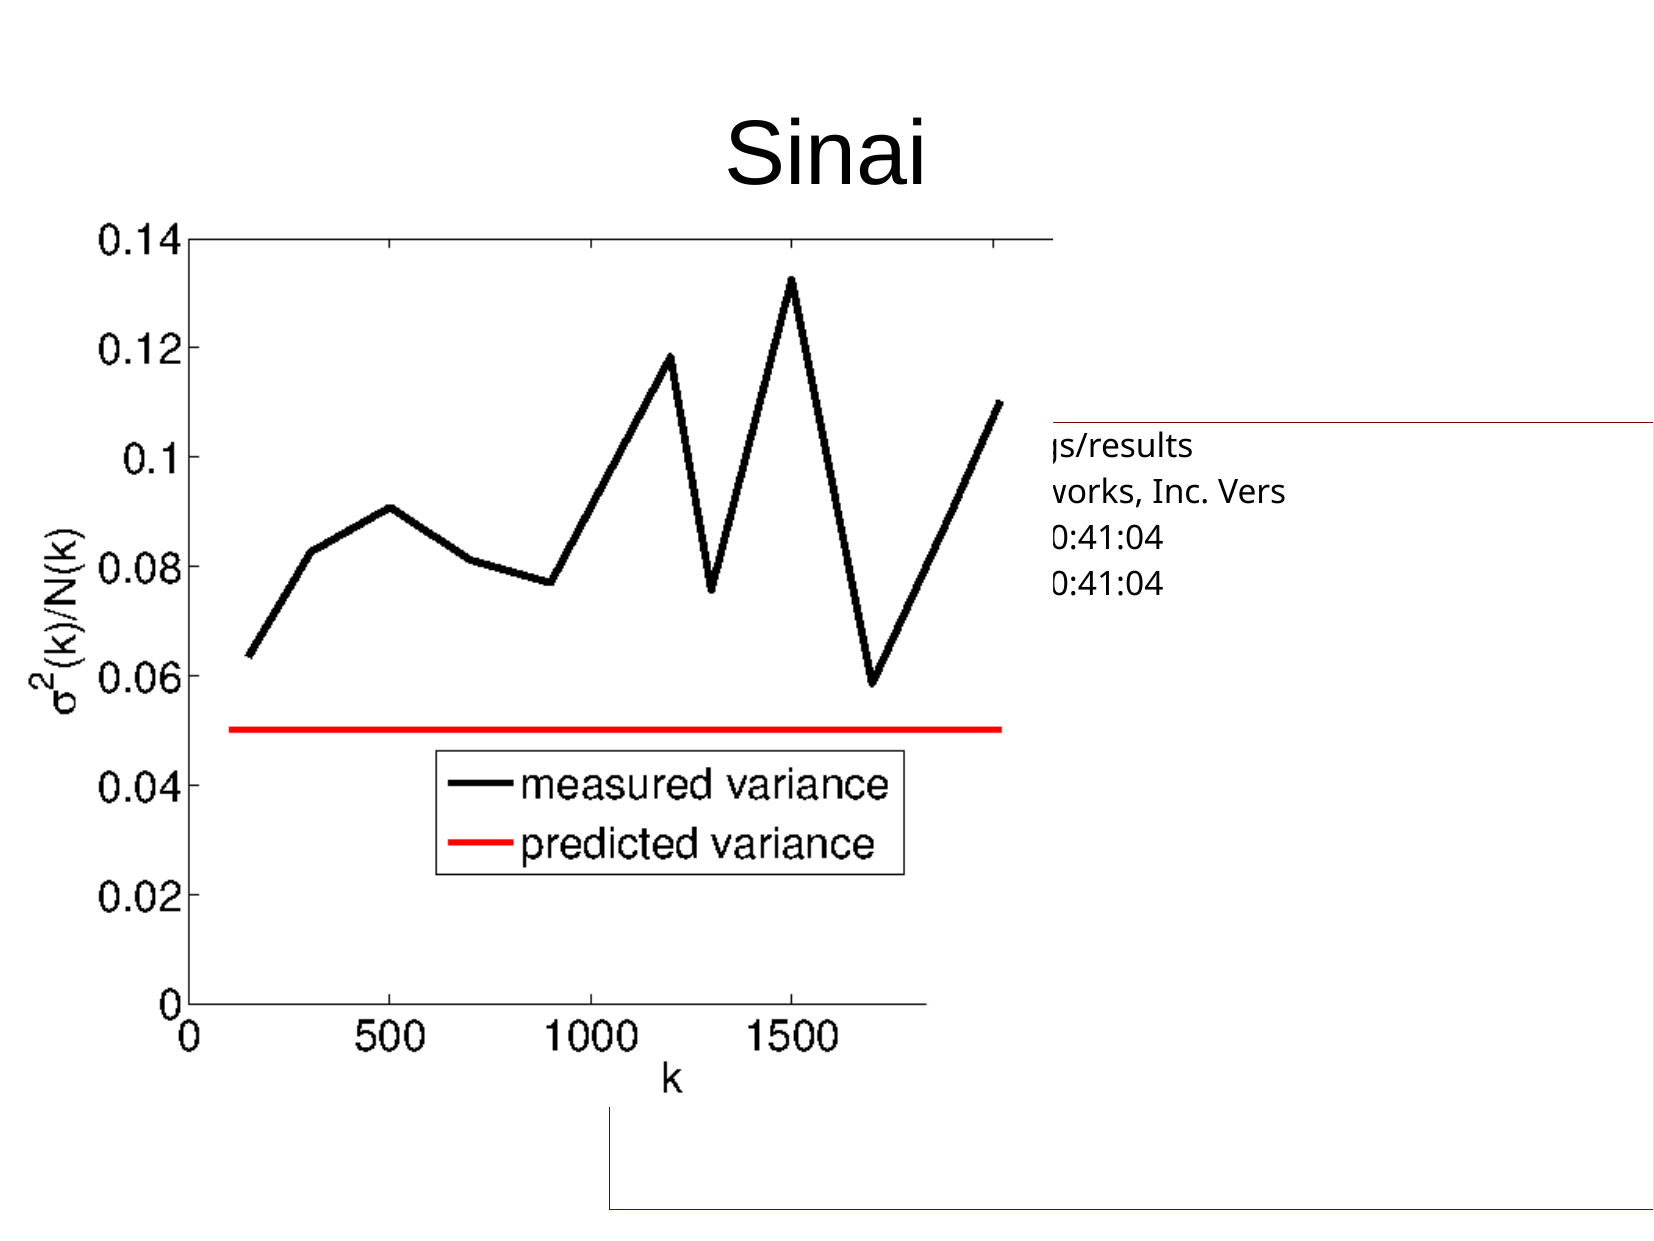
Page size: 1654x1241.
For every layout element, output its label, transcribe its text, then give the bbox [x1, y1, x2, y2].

title Sinai [82, 49, 1571, 257]
picture [21, 206, 1653, 1210]
